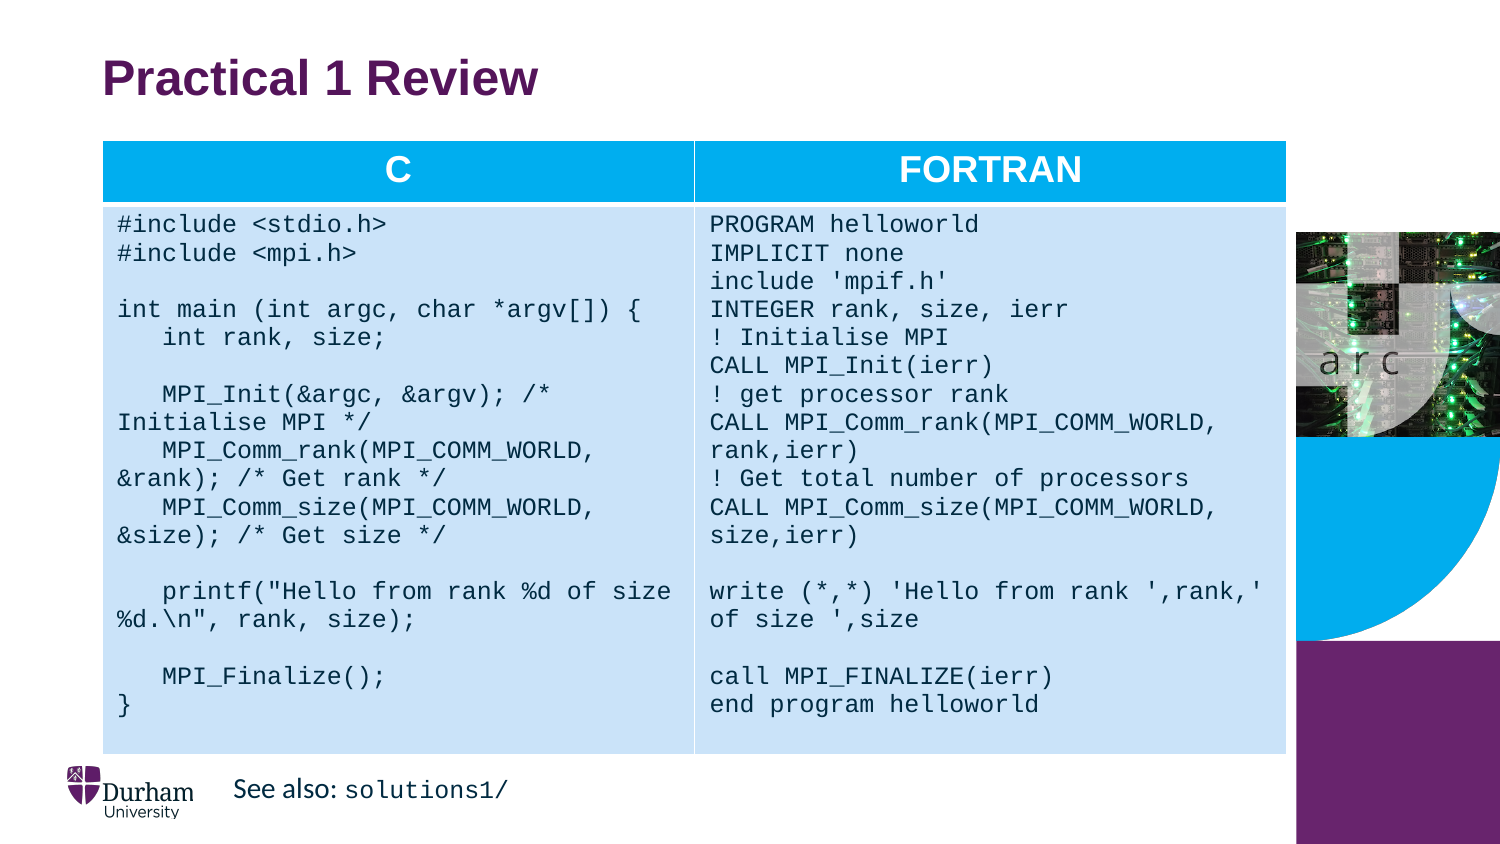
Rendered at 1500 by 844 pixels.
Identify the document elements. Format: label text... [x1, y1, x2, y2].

picture [1332, 467, 1500, 640]
picture [1296, 232, 1500, 436]
table_header C [103, 141, 694, 202]
picture [67, 766, 193, 819]
table_cell PROGRAM helloworld IMPLICIT none include 'mpif.h' INTEGER rank, size, ierr ! Initialise MPI CALL MPI_Init(ierr) ! get processor rank CALL MPI_Comm_rank(MPI_COMM_WORLD, rank,ierr) ! Get total number of processors CALL MPI_Comm_size(MPI_COMM_WORLD, size,ierr) write (*,*) 'Hello from rank ',rank,' of size ',size call MPI_FINALIZE(ierr) end program helloworld [695, 207, 1286, 754]
table_cell #include <stdio.h> #include <mpi.h> int main (int argc, char *argv[]) { int rank, size; MPI_Init(&argc, &argv); /* Initialise MPI */ MPI_Comm_rank(MPI_COMM_WORLD, &rank); /* Get rank */ MPI_Comm_size(MPI_COMM_WORLD, &size); /* Get size */ printf("Hello from rank %d of size %d.\n", rank, size); MPI_Finalize(); } [103, 207, 694, 754]
text_box See also: solutions1/ [218, 762, 1146, 813]
table_header FORTRAN [695, 141, 1286, 202]
title Practical 1 Review [101, 45, 1399, 187]
text_box [1296, 640, 1500, 844]
